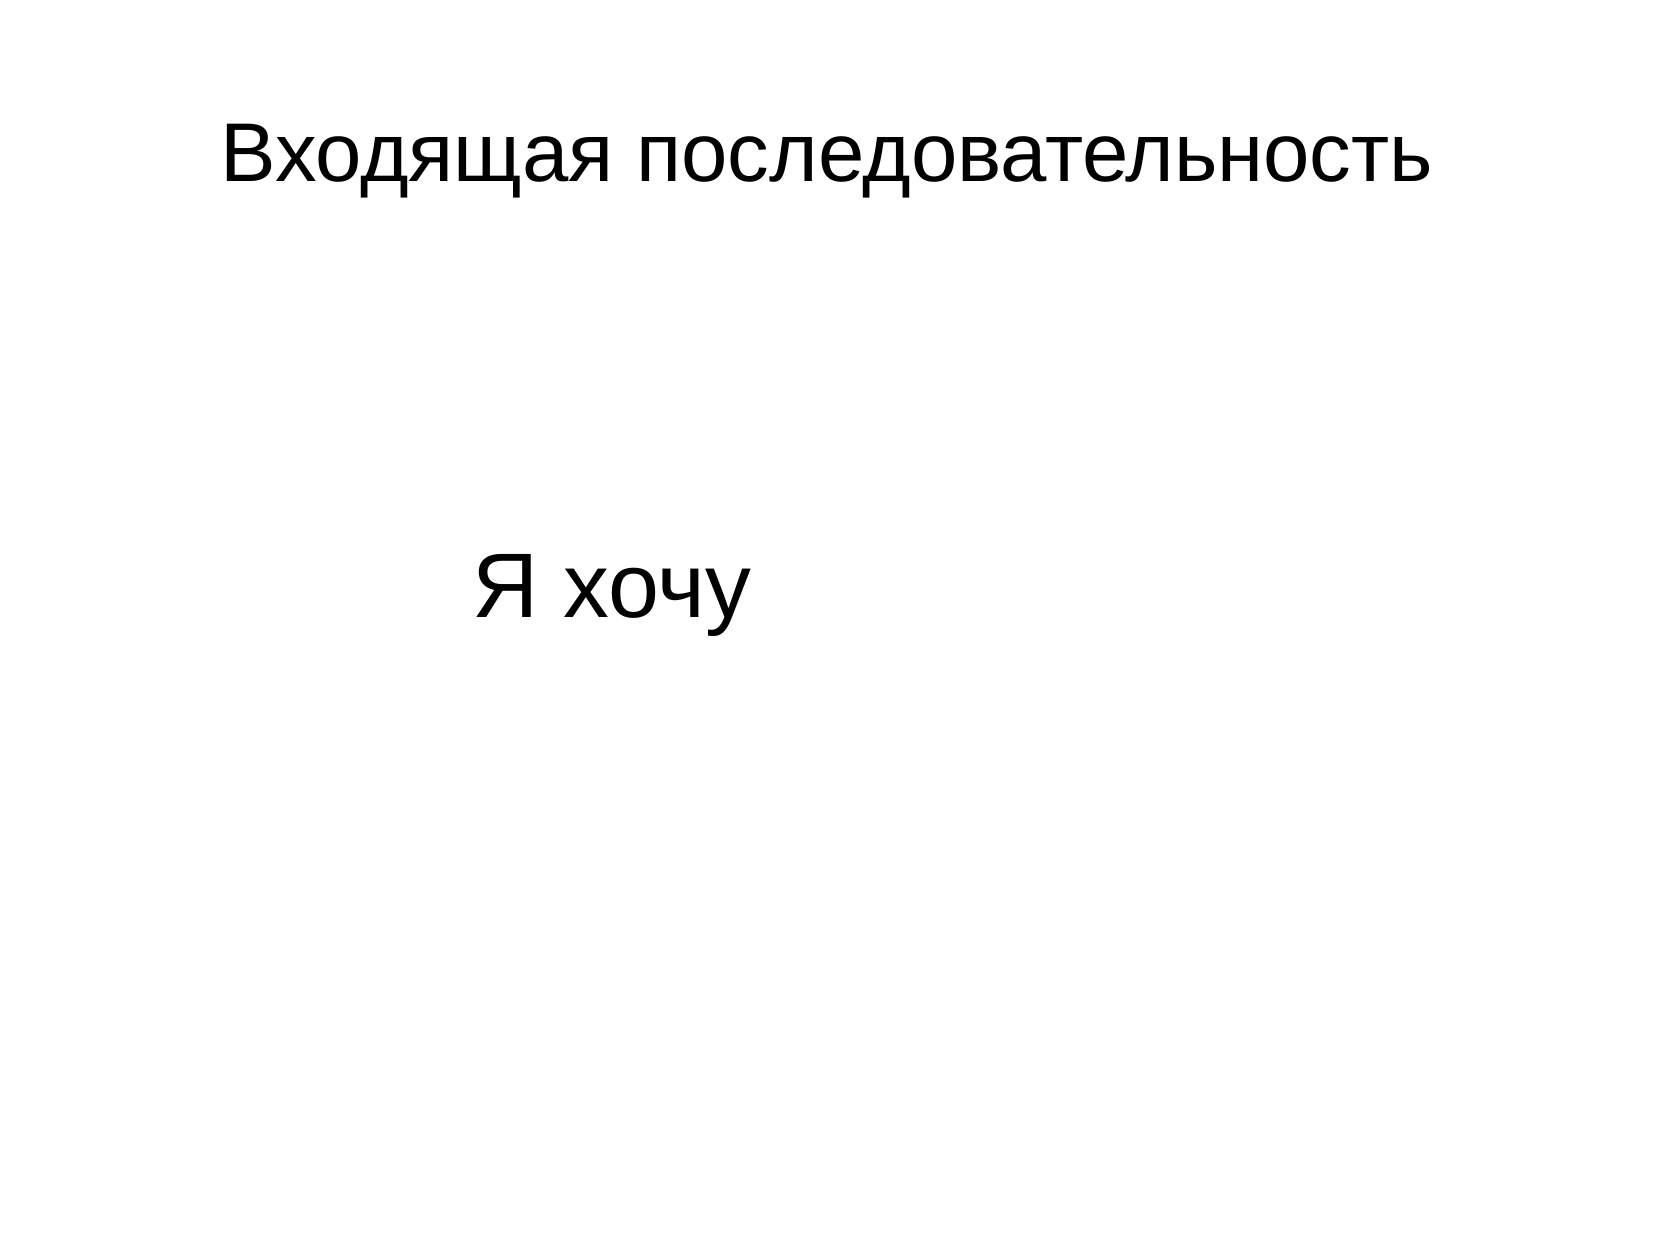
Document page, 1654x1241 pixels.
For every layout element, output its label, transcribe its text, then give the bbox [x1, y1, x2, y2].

text_box Я хочу [457, 527, 1306, 646]
title Входящая последовательность [82, 16, 1571, 290]
